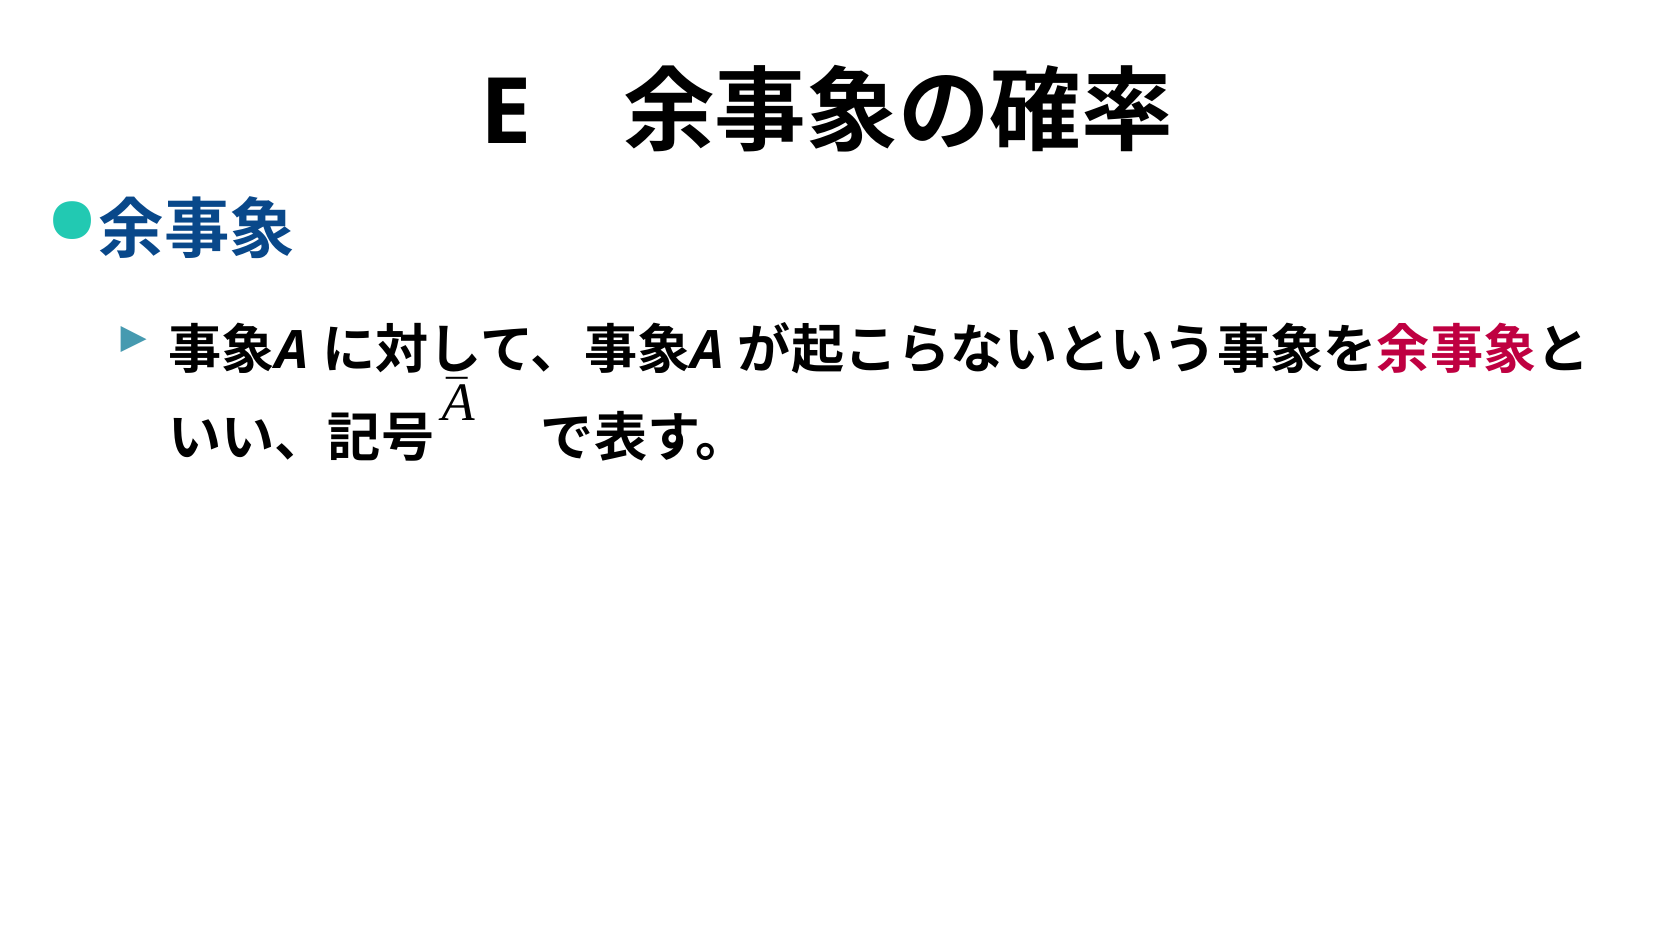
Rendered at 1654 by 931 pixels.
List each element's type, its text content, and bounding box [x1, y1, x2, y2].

title E 余事象の確率 [29, 29, 1625, 177]
list 余事象 事象A に対して、事象A が起こらないという事象を余事象といい、記号 で表す。 [29, 177, 1625, 473]
chart [437, 372, 476, 433]
